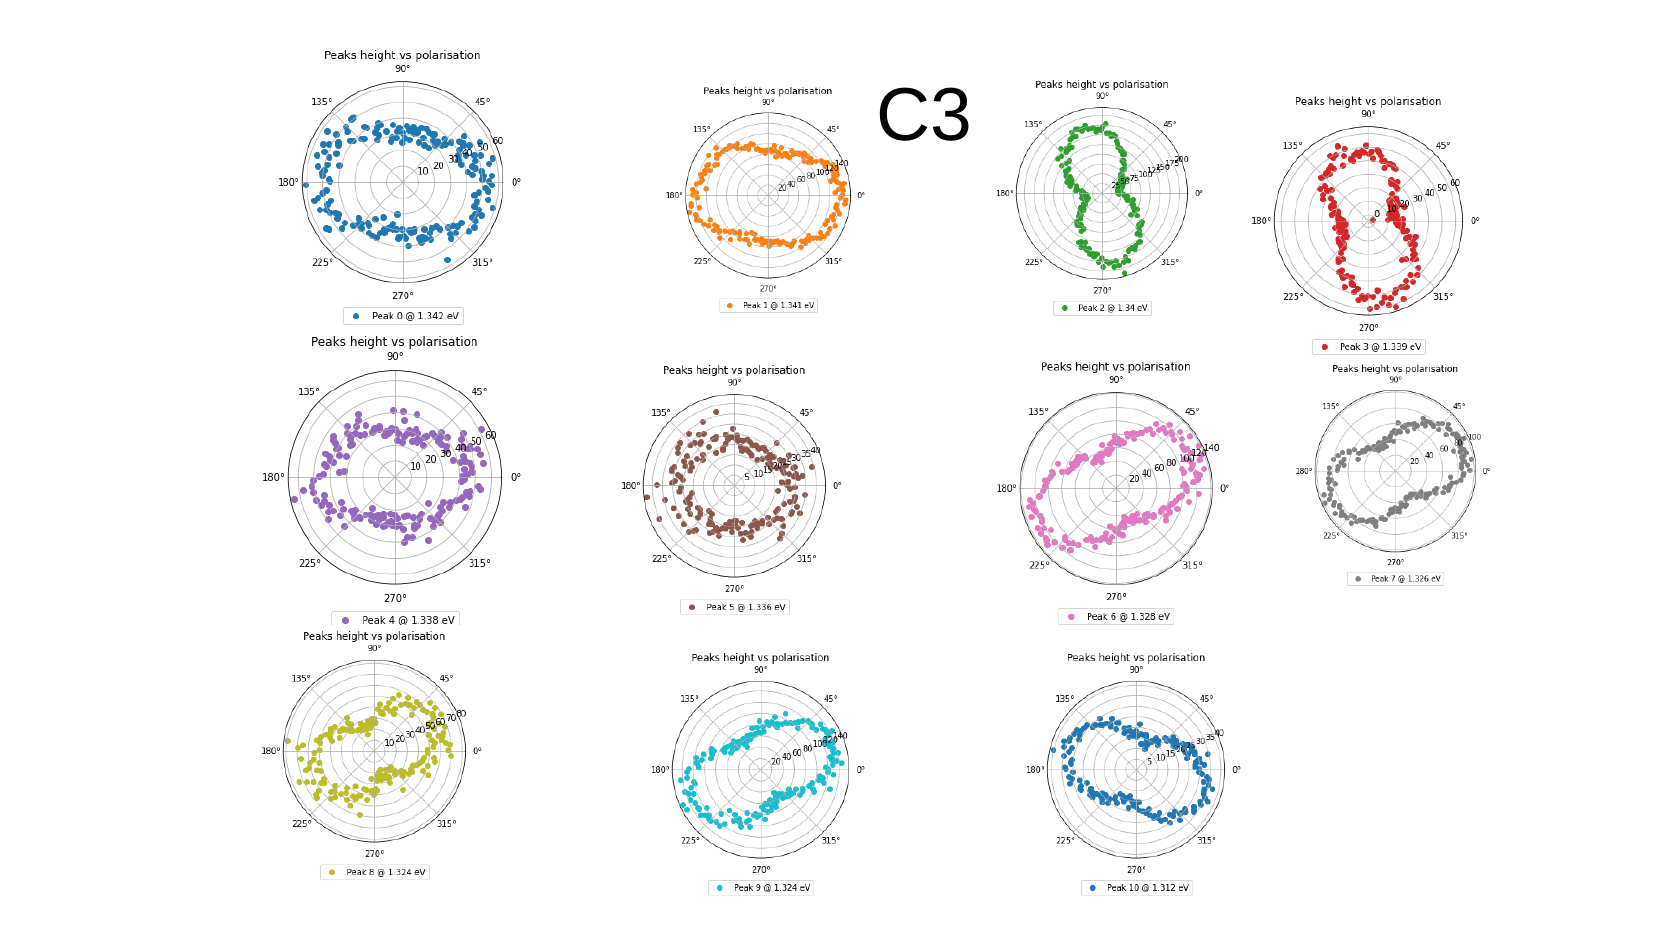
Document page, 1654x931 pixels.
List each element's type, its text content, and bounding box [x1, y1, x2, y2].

picture [990, 355, 1235, 631]
picture [615, 359, 847, 620]
title Boîte C3 [82, 37, 1571, 193]
picture [1020, 647, 1246, 901]
picture [990, 74, 1208, 320]
picture [255, 43, 527, 886]
picture [1245, 90, 1495, 590]
picture [645, 647, 870, 901]
picture [660, 81, 870, 317]
